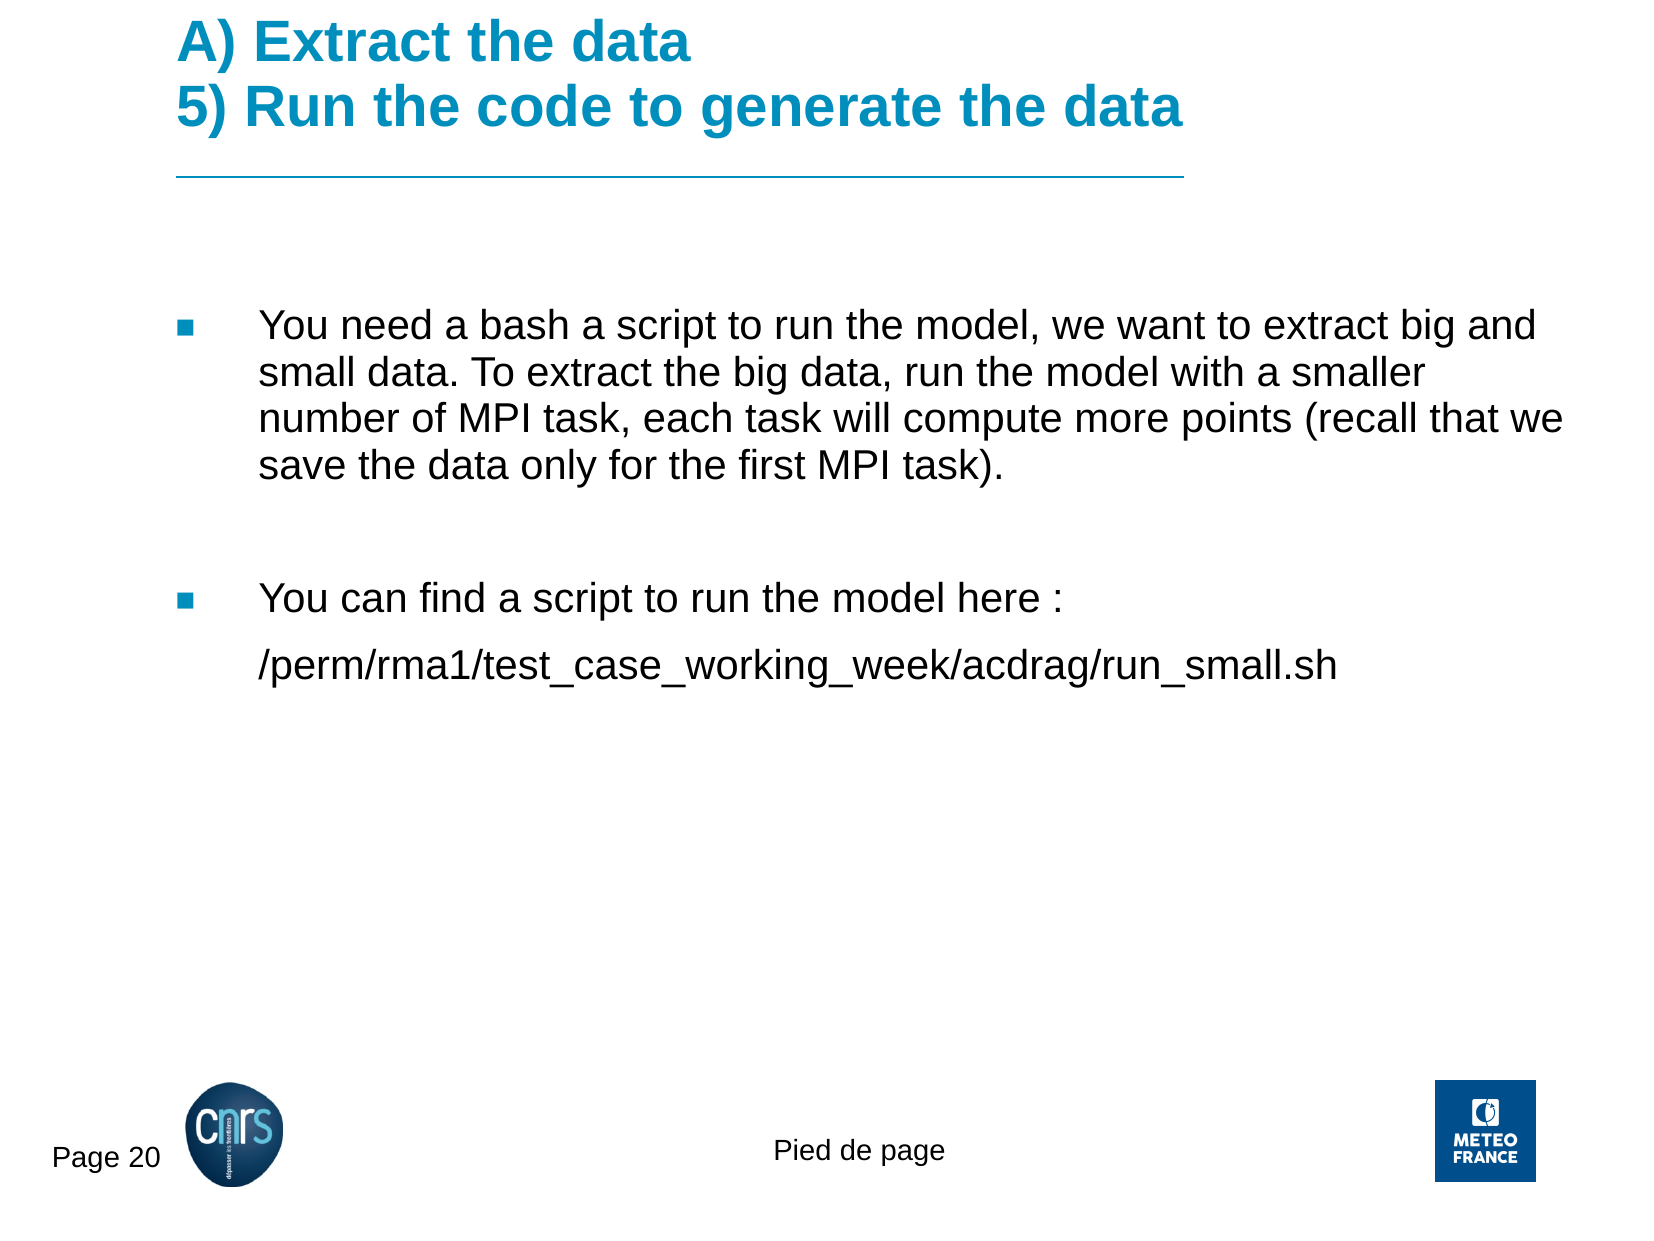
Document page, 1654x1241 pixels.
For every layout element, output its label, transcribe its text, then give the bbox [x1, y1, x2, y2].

picture [1435, 1080, 1536, 1182]
picture [185, 1082, 283, 1187]
list You need a bash a script to run the model, we want to extract big and small data. To extract the big data, run the model with a smaller number of MPI task, each task will compute more points (recall that we save the data only for the first MPI task). You can find a script to run the model here : /perm/rma1/test_case_working_week/acdrag/run_small.sh [157, 235, 1571, 1010]
title A) Extract the data 5) Run the code to generate the data [176, 8, 1609, 139]
